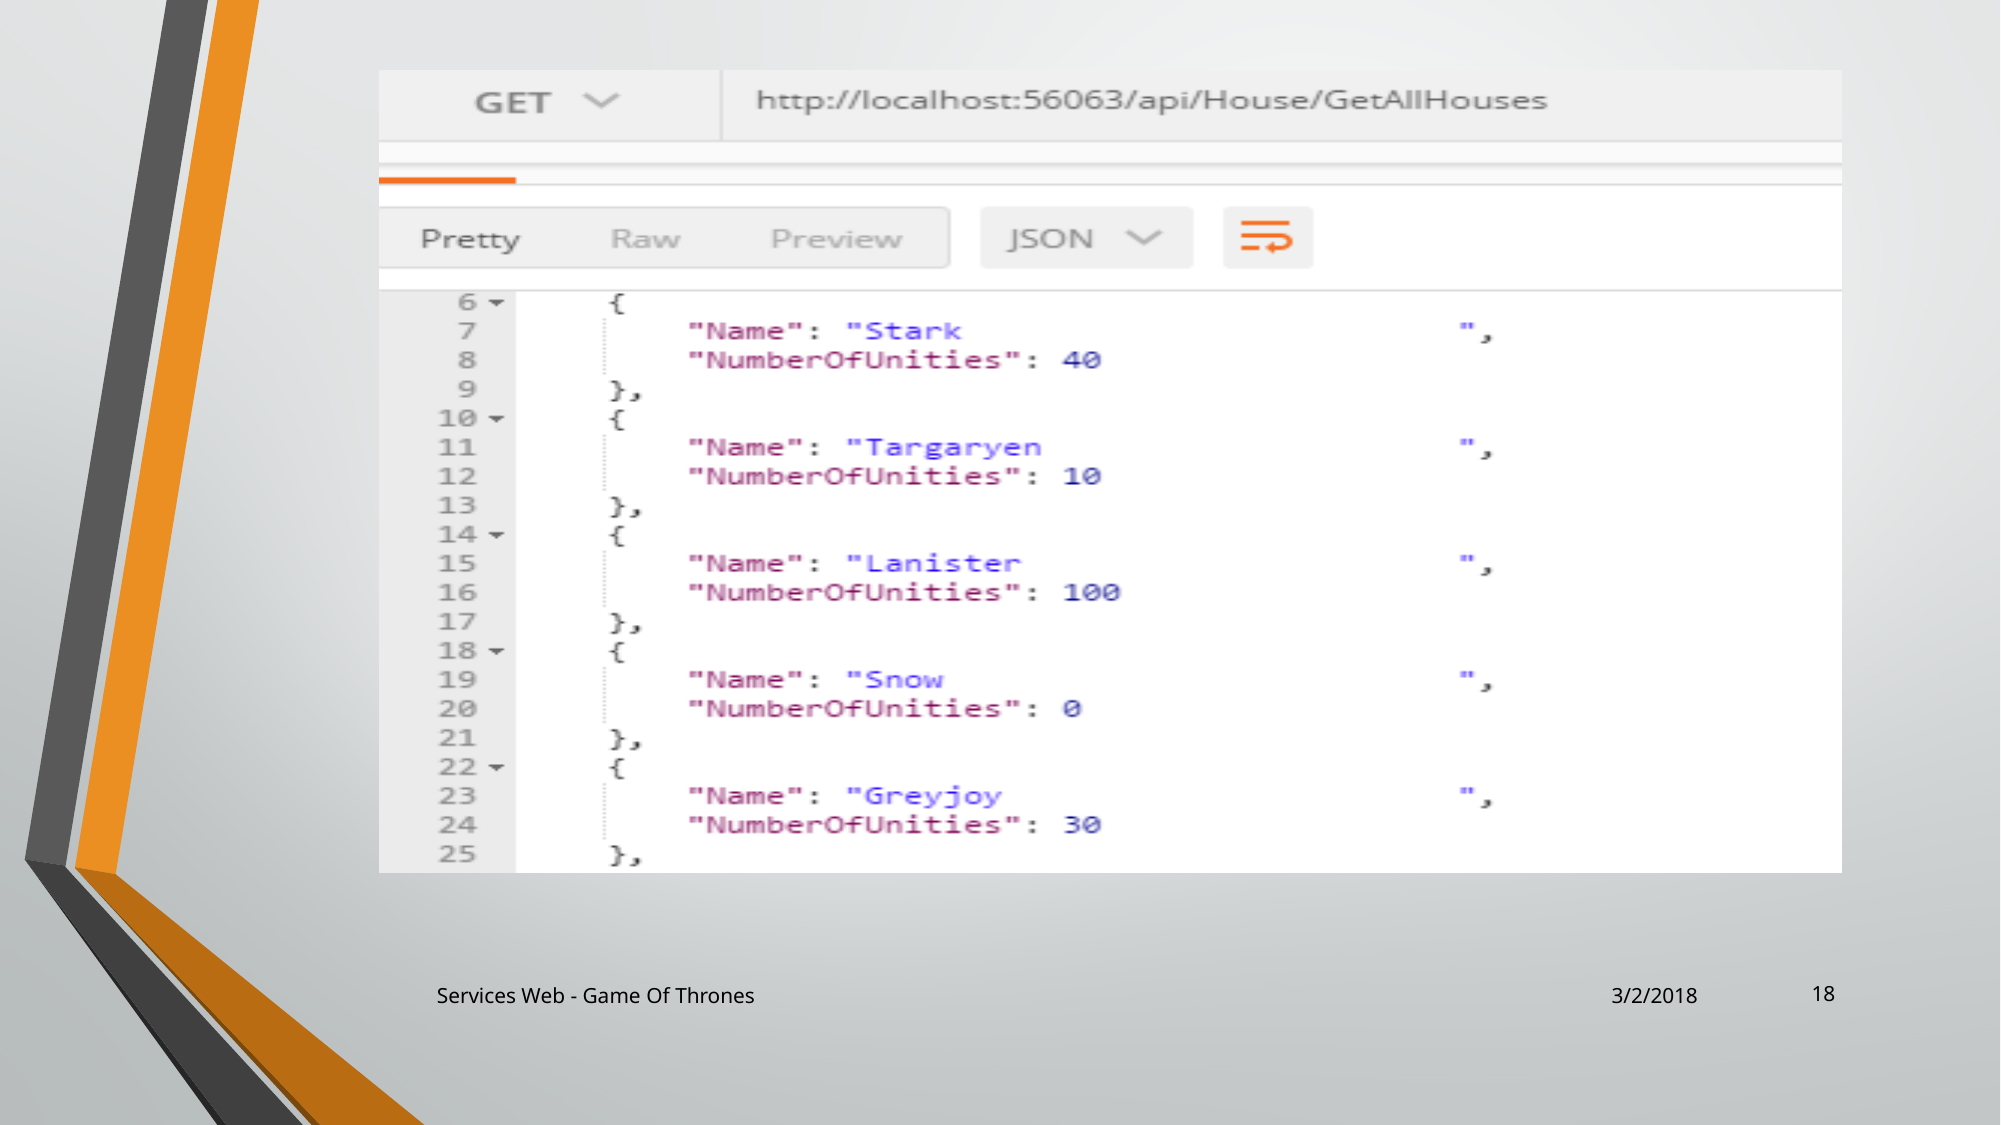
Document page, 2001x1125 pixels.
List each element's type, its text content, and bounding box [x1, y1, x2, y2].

picture [379, 70, 1842, 873]
text_box 3/2/2018 [1596, 965, 1785, 1025]
text_box Services Web - Game Of Thrones [421, 965, 1585, 1025]
text_box ‹#› [1796, 965, 1887, 1025]
